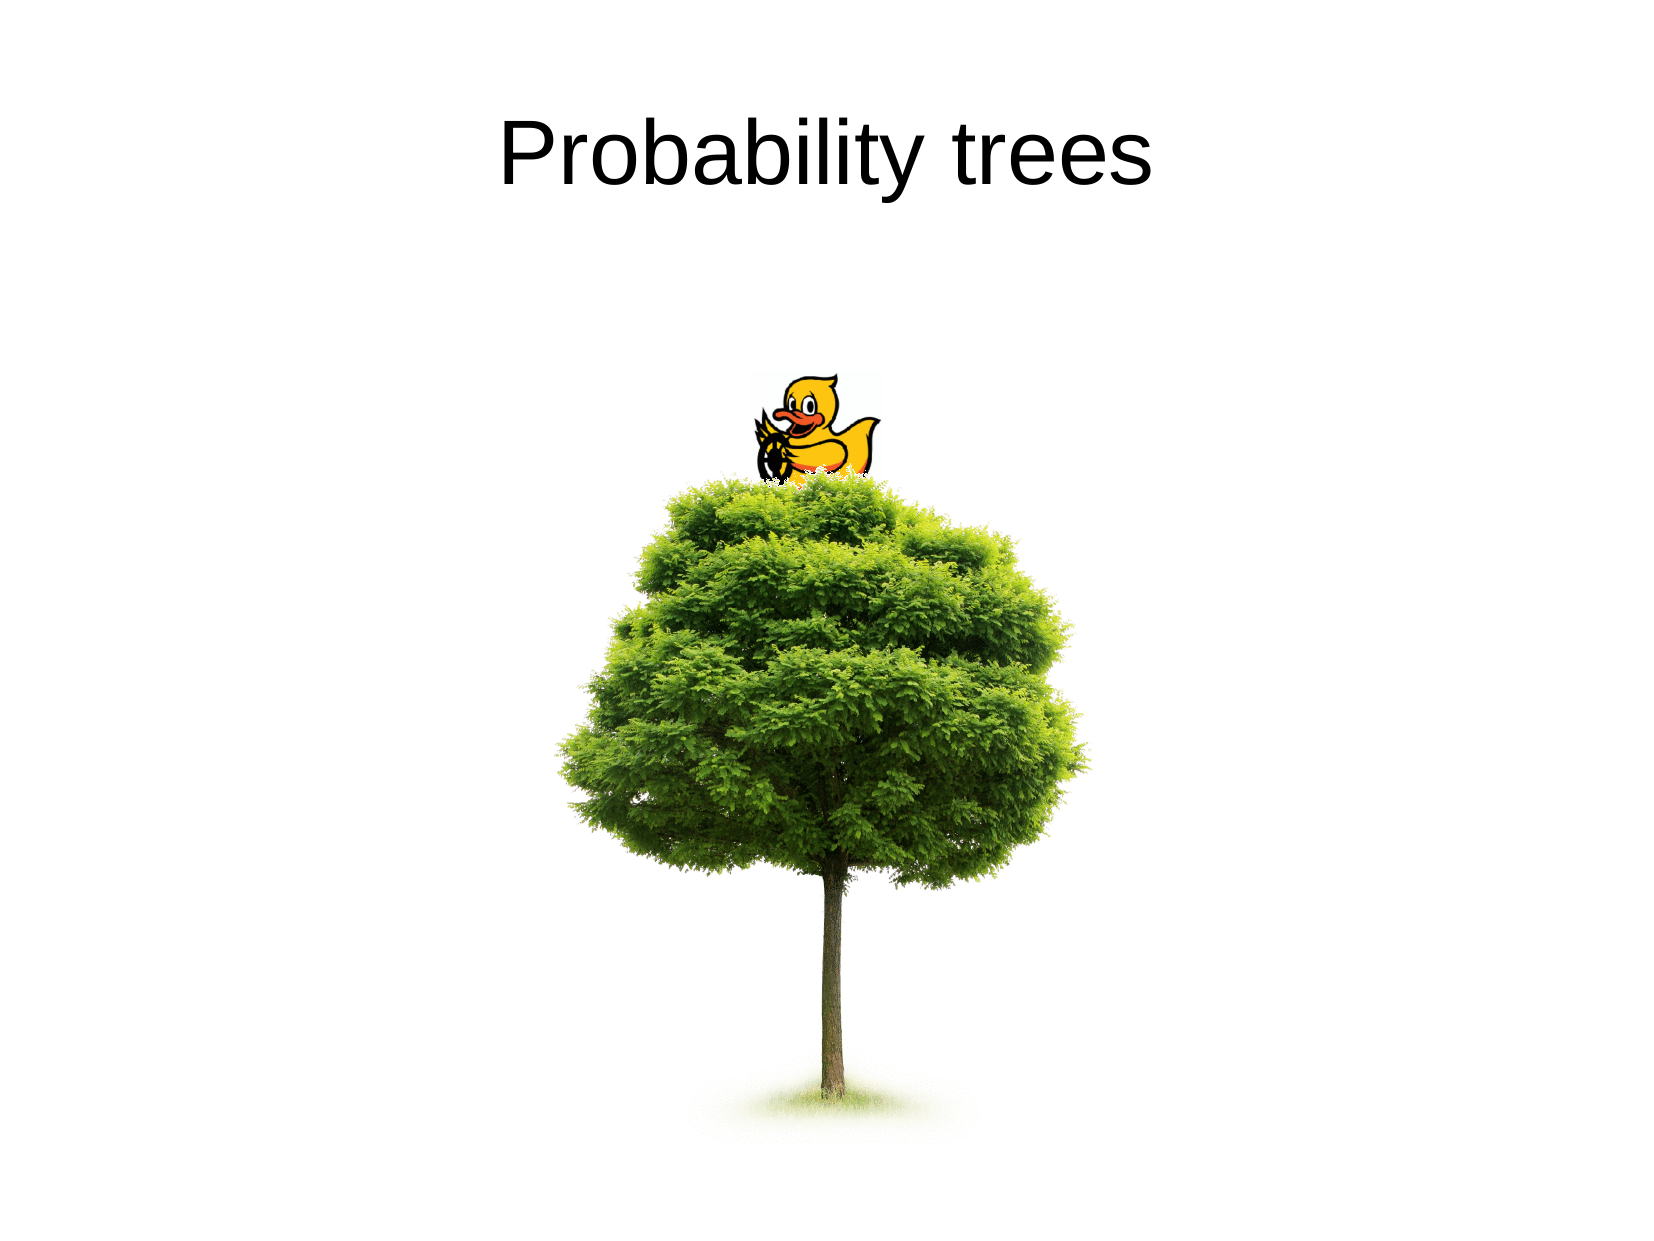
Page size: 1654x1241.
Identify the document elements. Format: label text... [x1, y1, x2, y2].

picture [520, 371, 1134, 1157]
title Probability trees [82, 49, 1571, 257]
